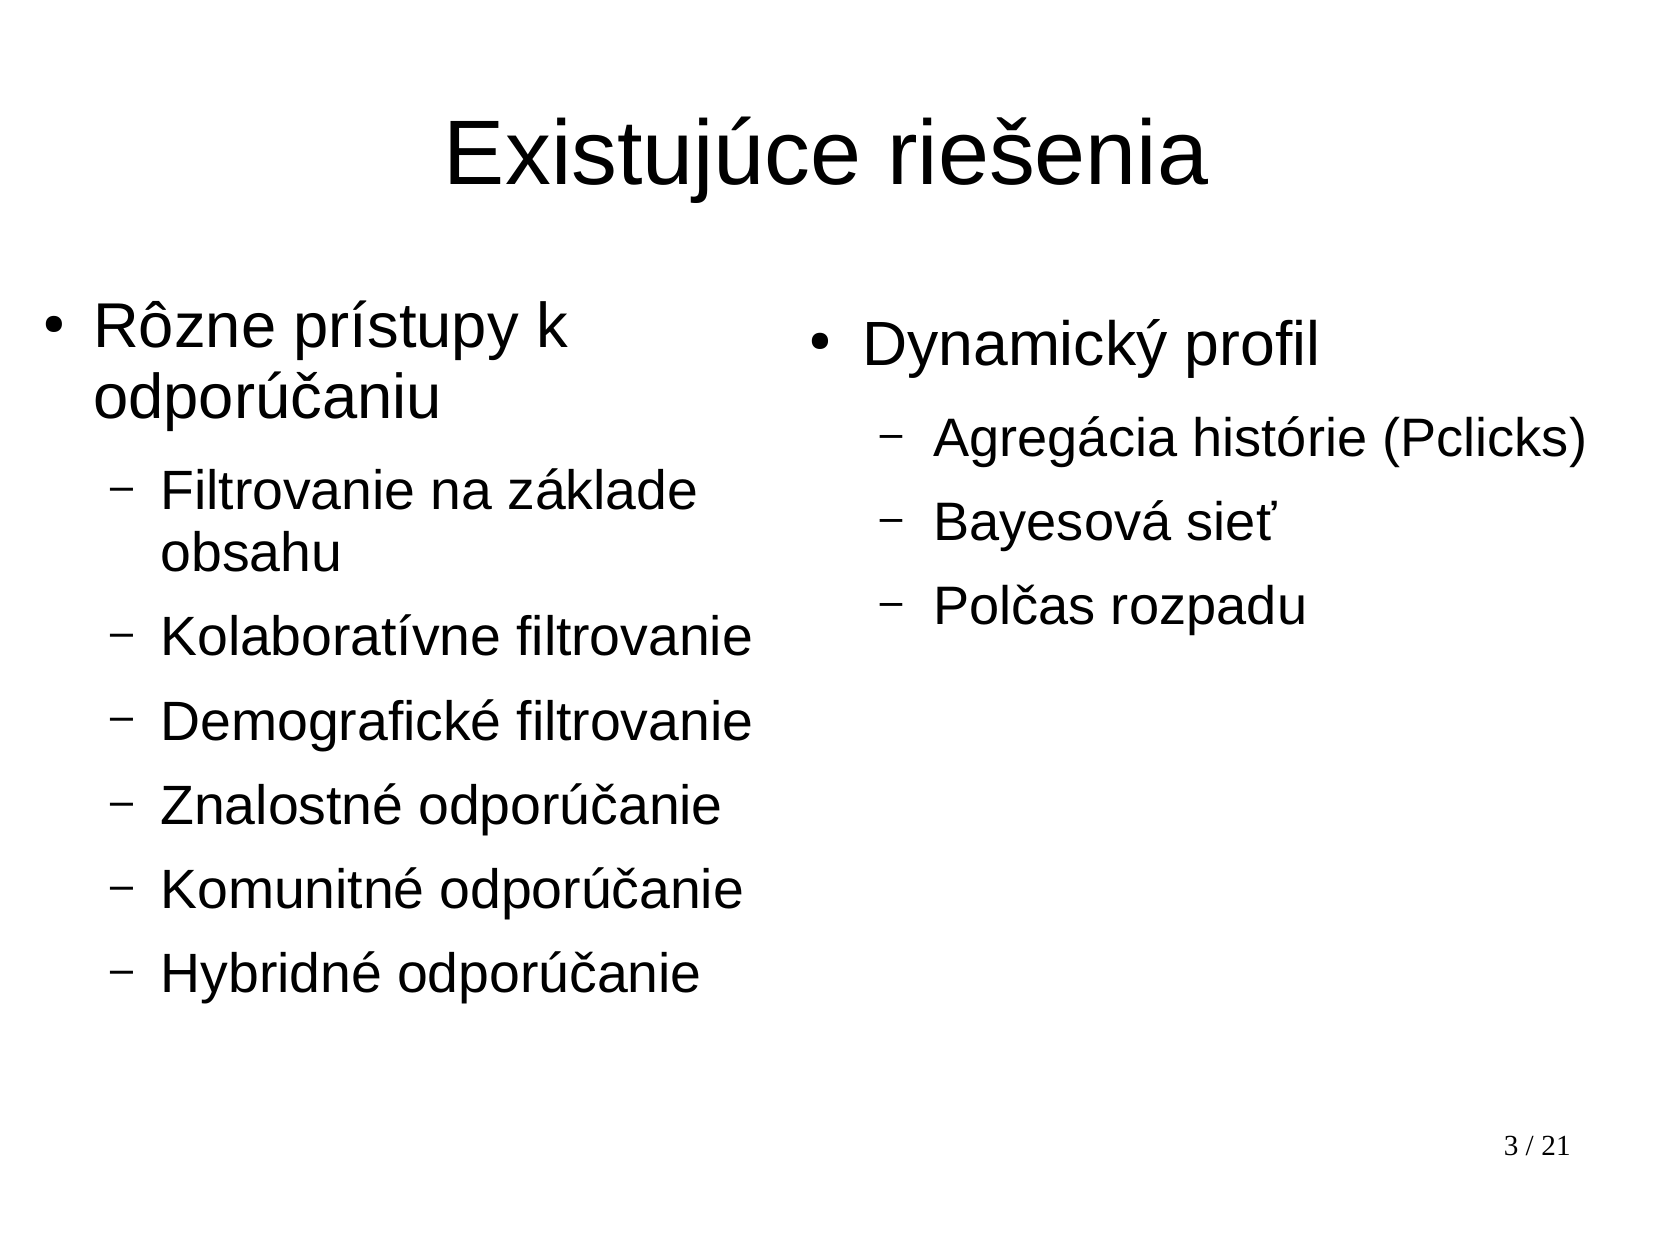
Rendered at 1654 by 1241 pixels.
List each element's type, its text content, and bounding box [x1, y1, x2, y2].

list Dynamický profil Agregácia histórie (Pclicks) Bayesová sieť Polčas rozpadu [791, 308, 1595, 1028]
title Existujúce riešenia [82, 49, 1571, 257]
list Rôzne prístupy k odporúčaniu Filtrovanie na základe obsahu Kolaboratívne filtrovanie Demografické filtrovanie Znalostné odporúčanie Komunitné odporúčanie Hybridné odporúčanie [25, 290, 829, 1010]
